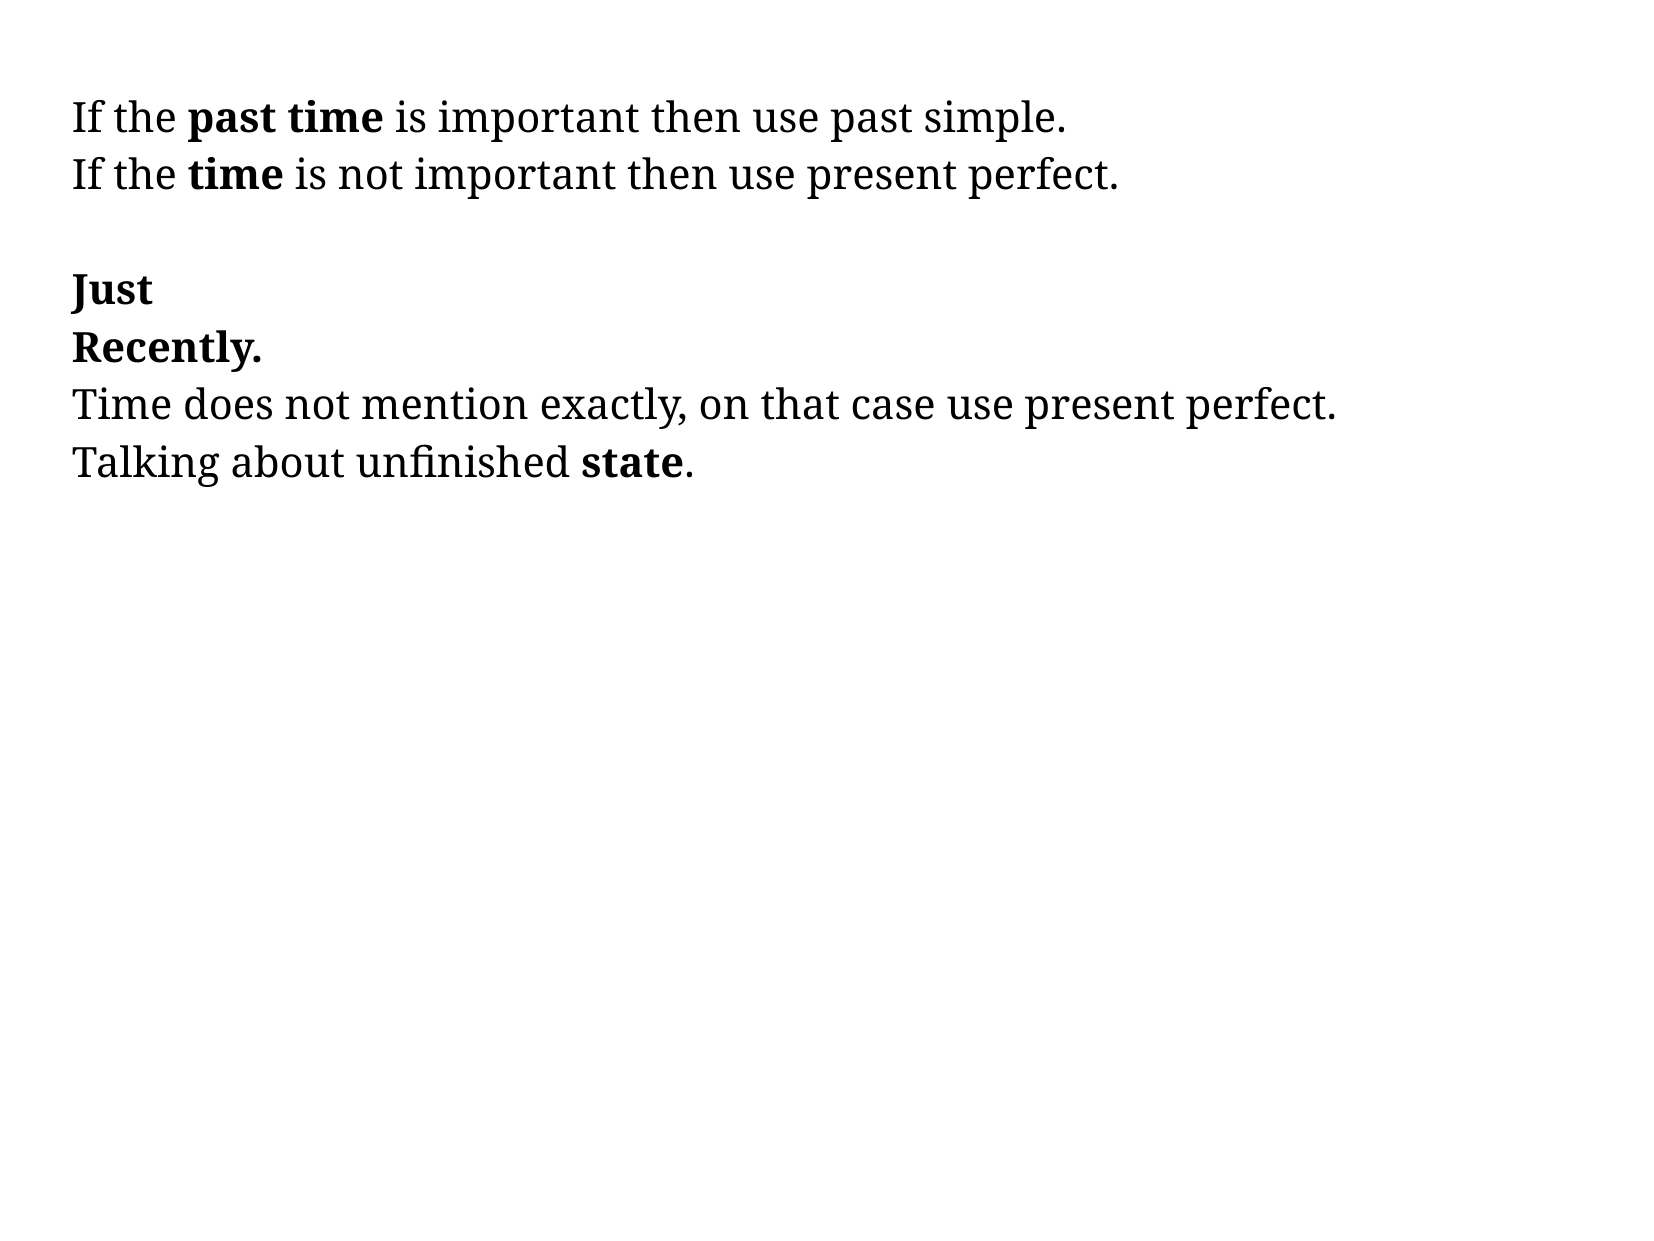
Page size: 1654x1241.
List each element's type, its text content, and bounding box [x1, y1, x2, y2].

text_box If the past time is important then use past simple. If the time is not important then use present perfect. Just Recently. Time does not mention exactly, on that case use present perfect. Talking about unfinished state. [71, 31, 1560, 1140]
